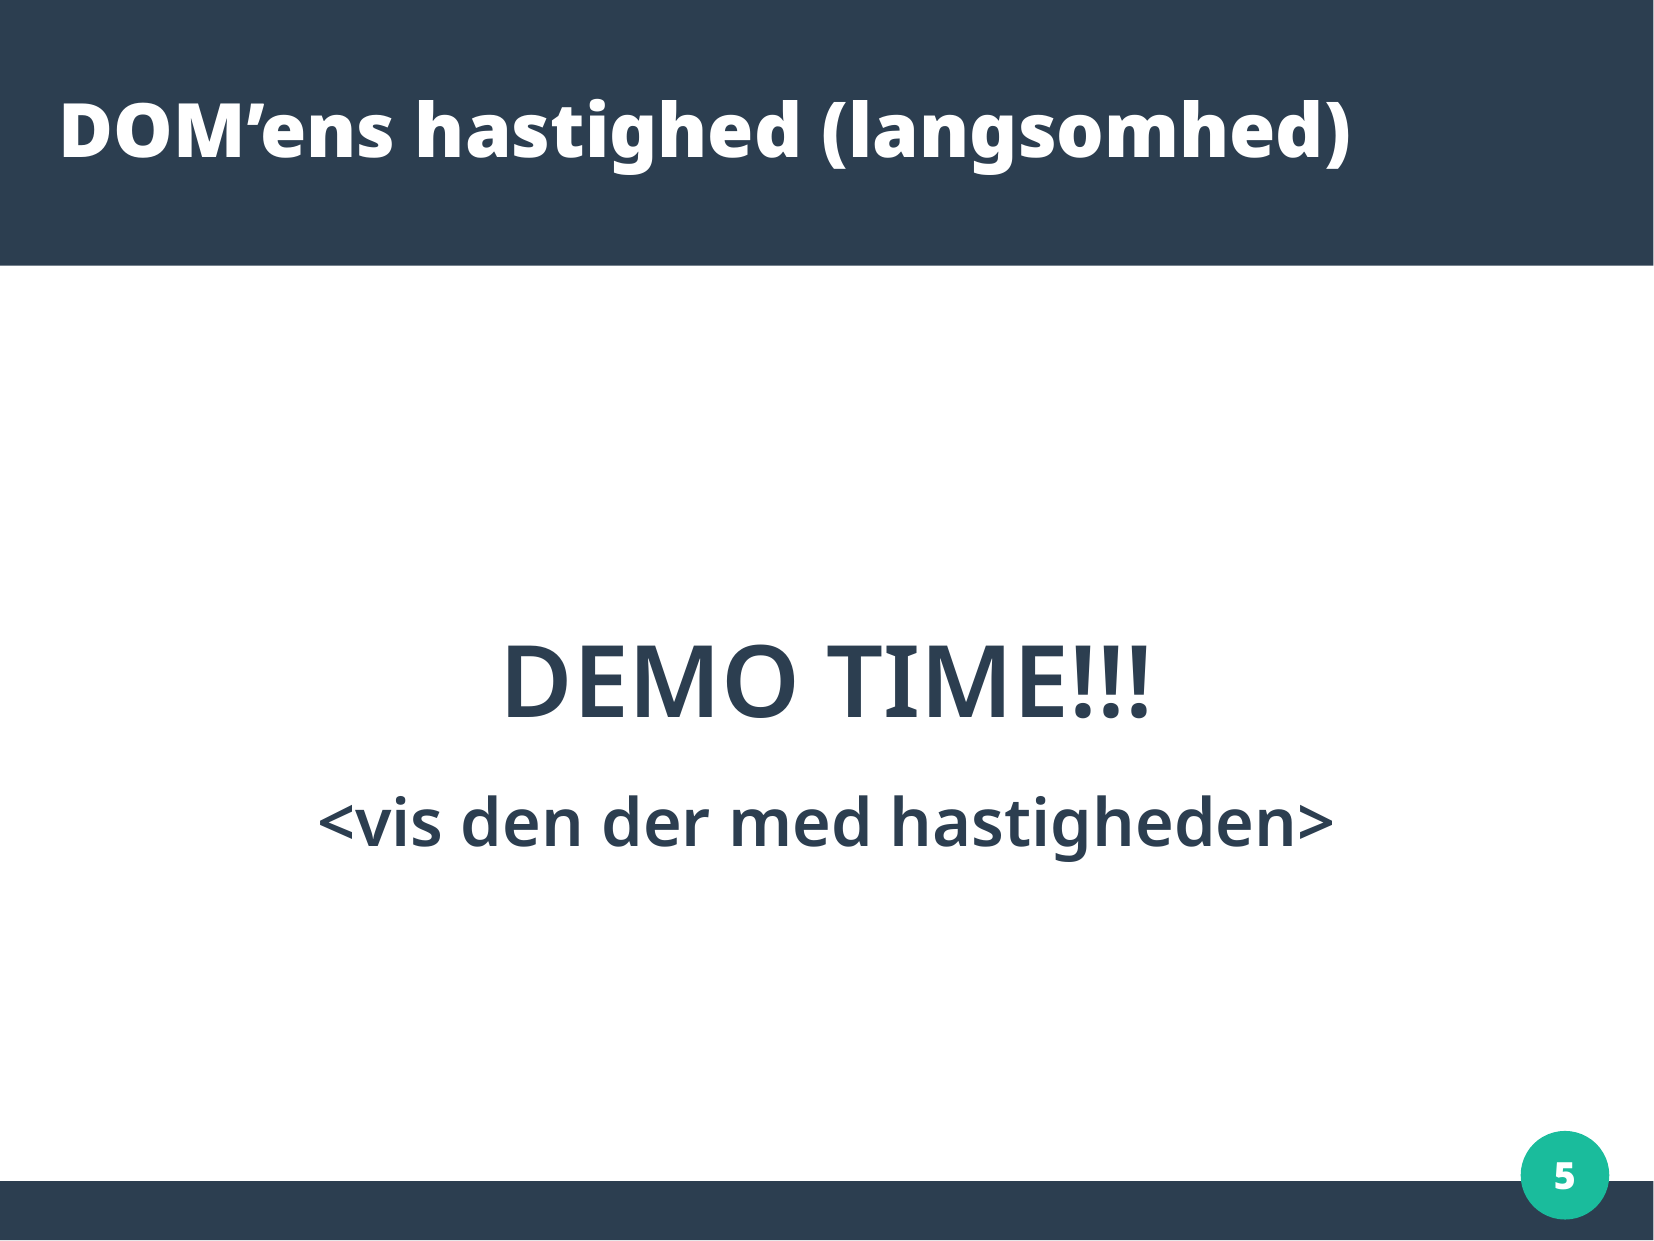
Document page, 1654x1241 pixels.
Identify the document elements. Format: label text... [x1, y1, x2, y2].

list DEMO TIME!!! <vis den der med hastigheden> [59, 324, 1595, 1152]
title DOM’ens hastighed (langsomhed) [59, 49, 1595, 207]
